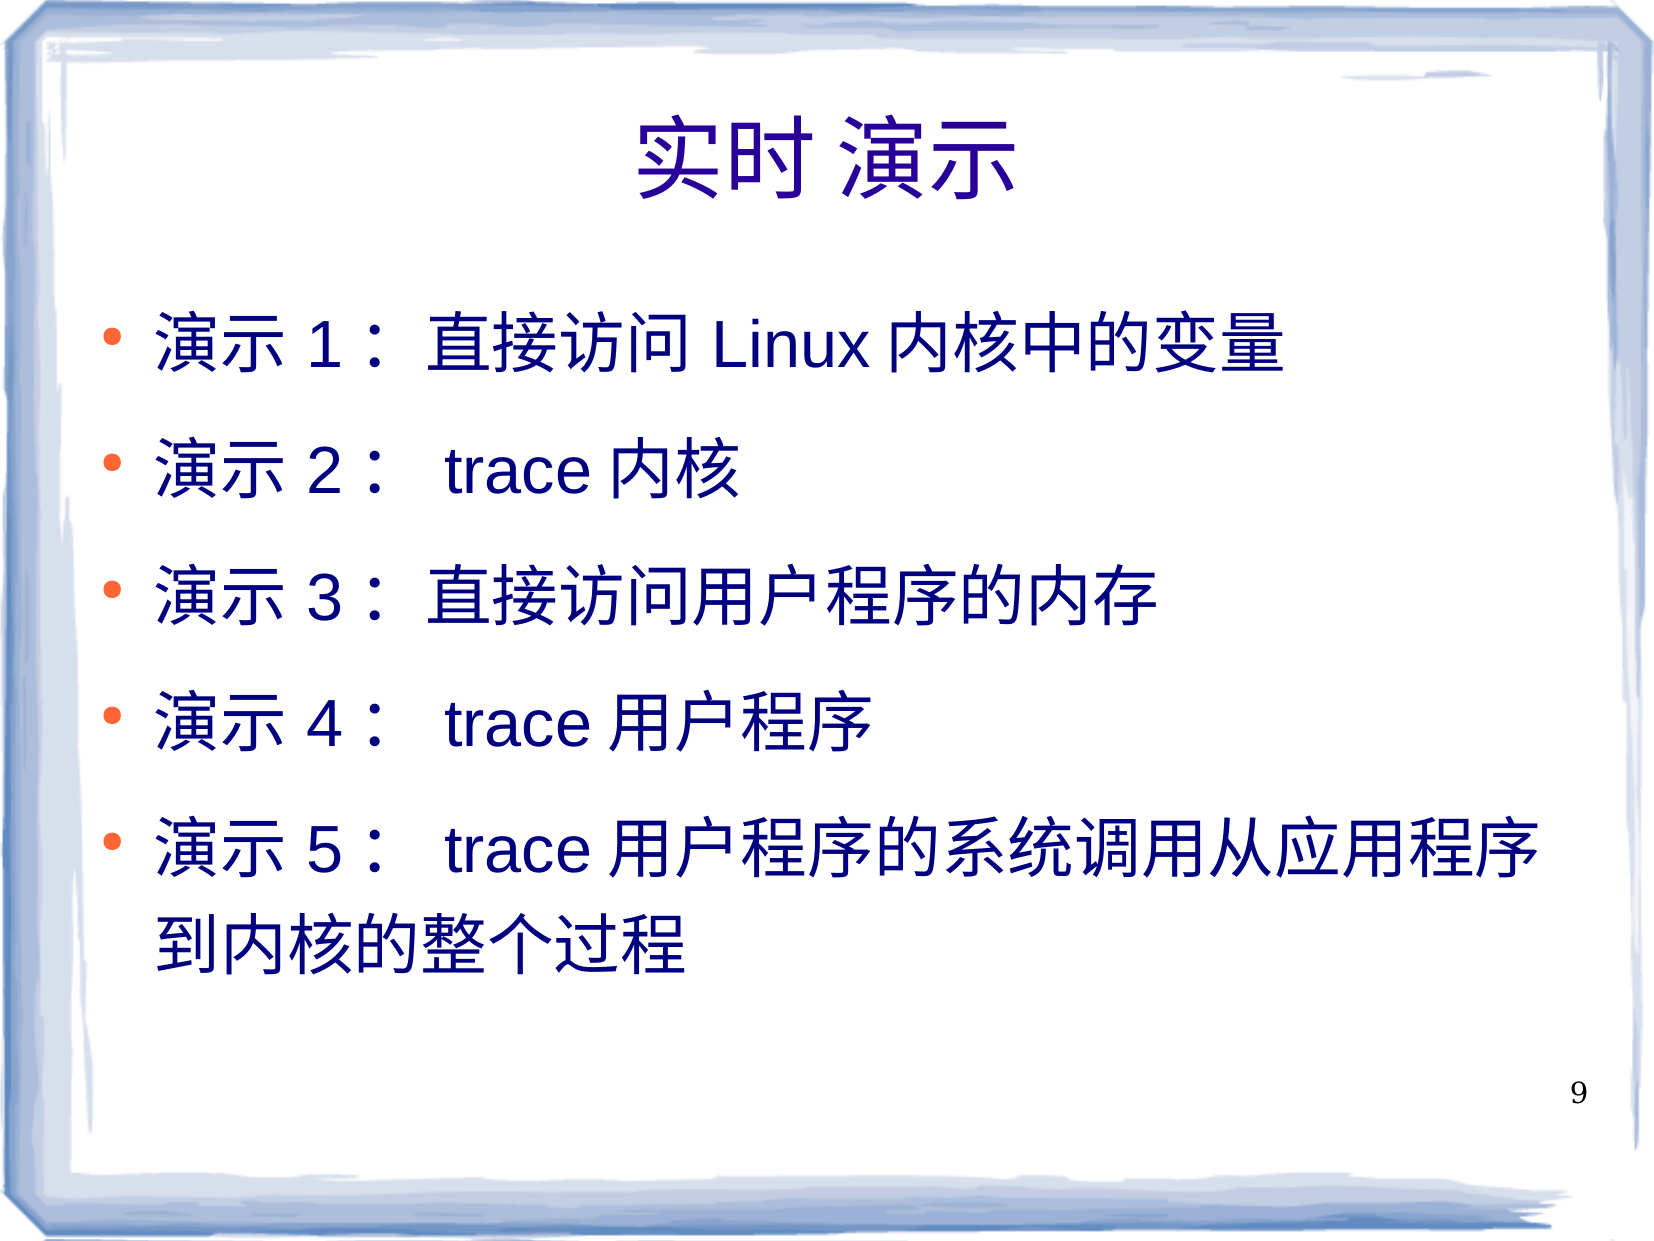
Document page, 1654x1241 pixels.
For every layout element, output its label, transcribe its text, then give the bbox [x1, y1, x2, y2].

picture [0, 0, 1654, 1241]
list 演示1：直接访问Linux内核中的变量 演示2：trace内核 演示3：直接访问用户程序的内存 演示4：trace用户程序 演示5：trace用户程序的系统调用从应用程序到内核的整个过程 [82, 290, 1571, 995]
title 实时 演示 [82, 49, 1571, 257]
